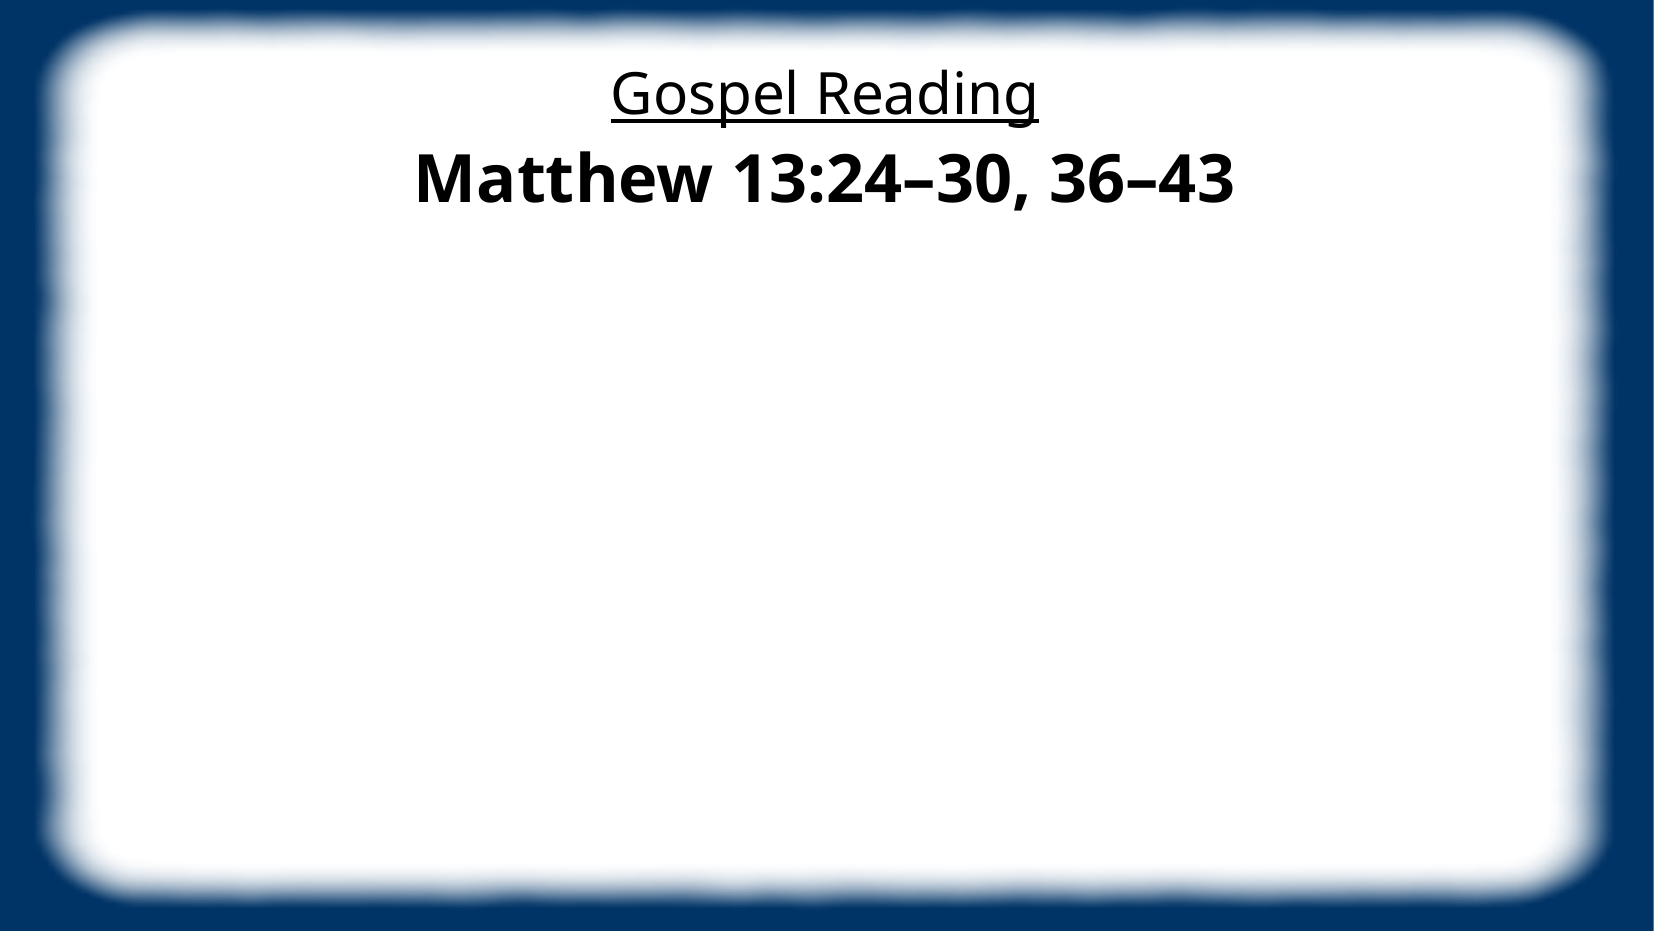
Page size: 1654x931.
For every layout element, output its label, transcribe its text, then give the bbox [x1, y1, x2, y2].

text_box Gospel Reading Matthew 13:24–30, 36–43 [105, 45, 1546, 226]
picture [0, 0, 1654, 931]
